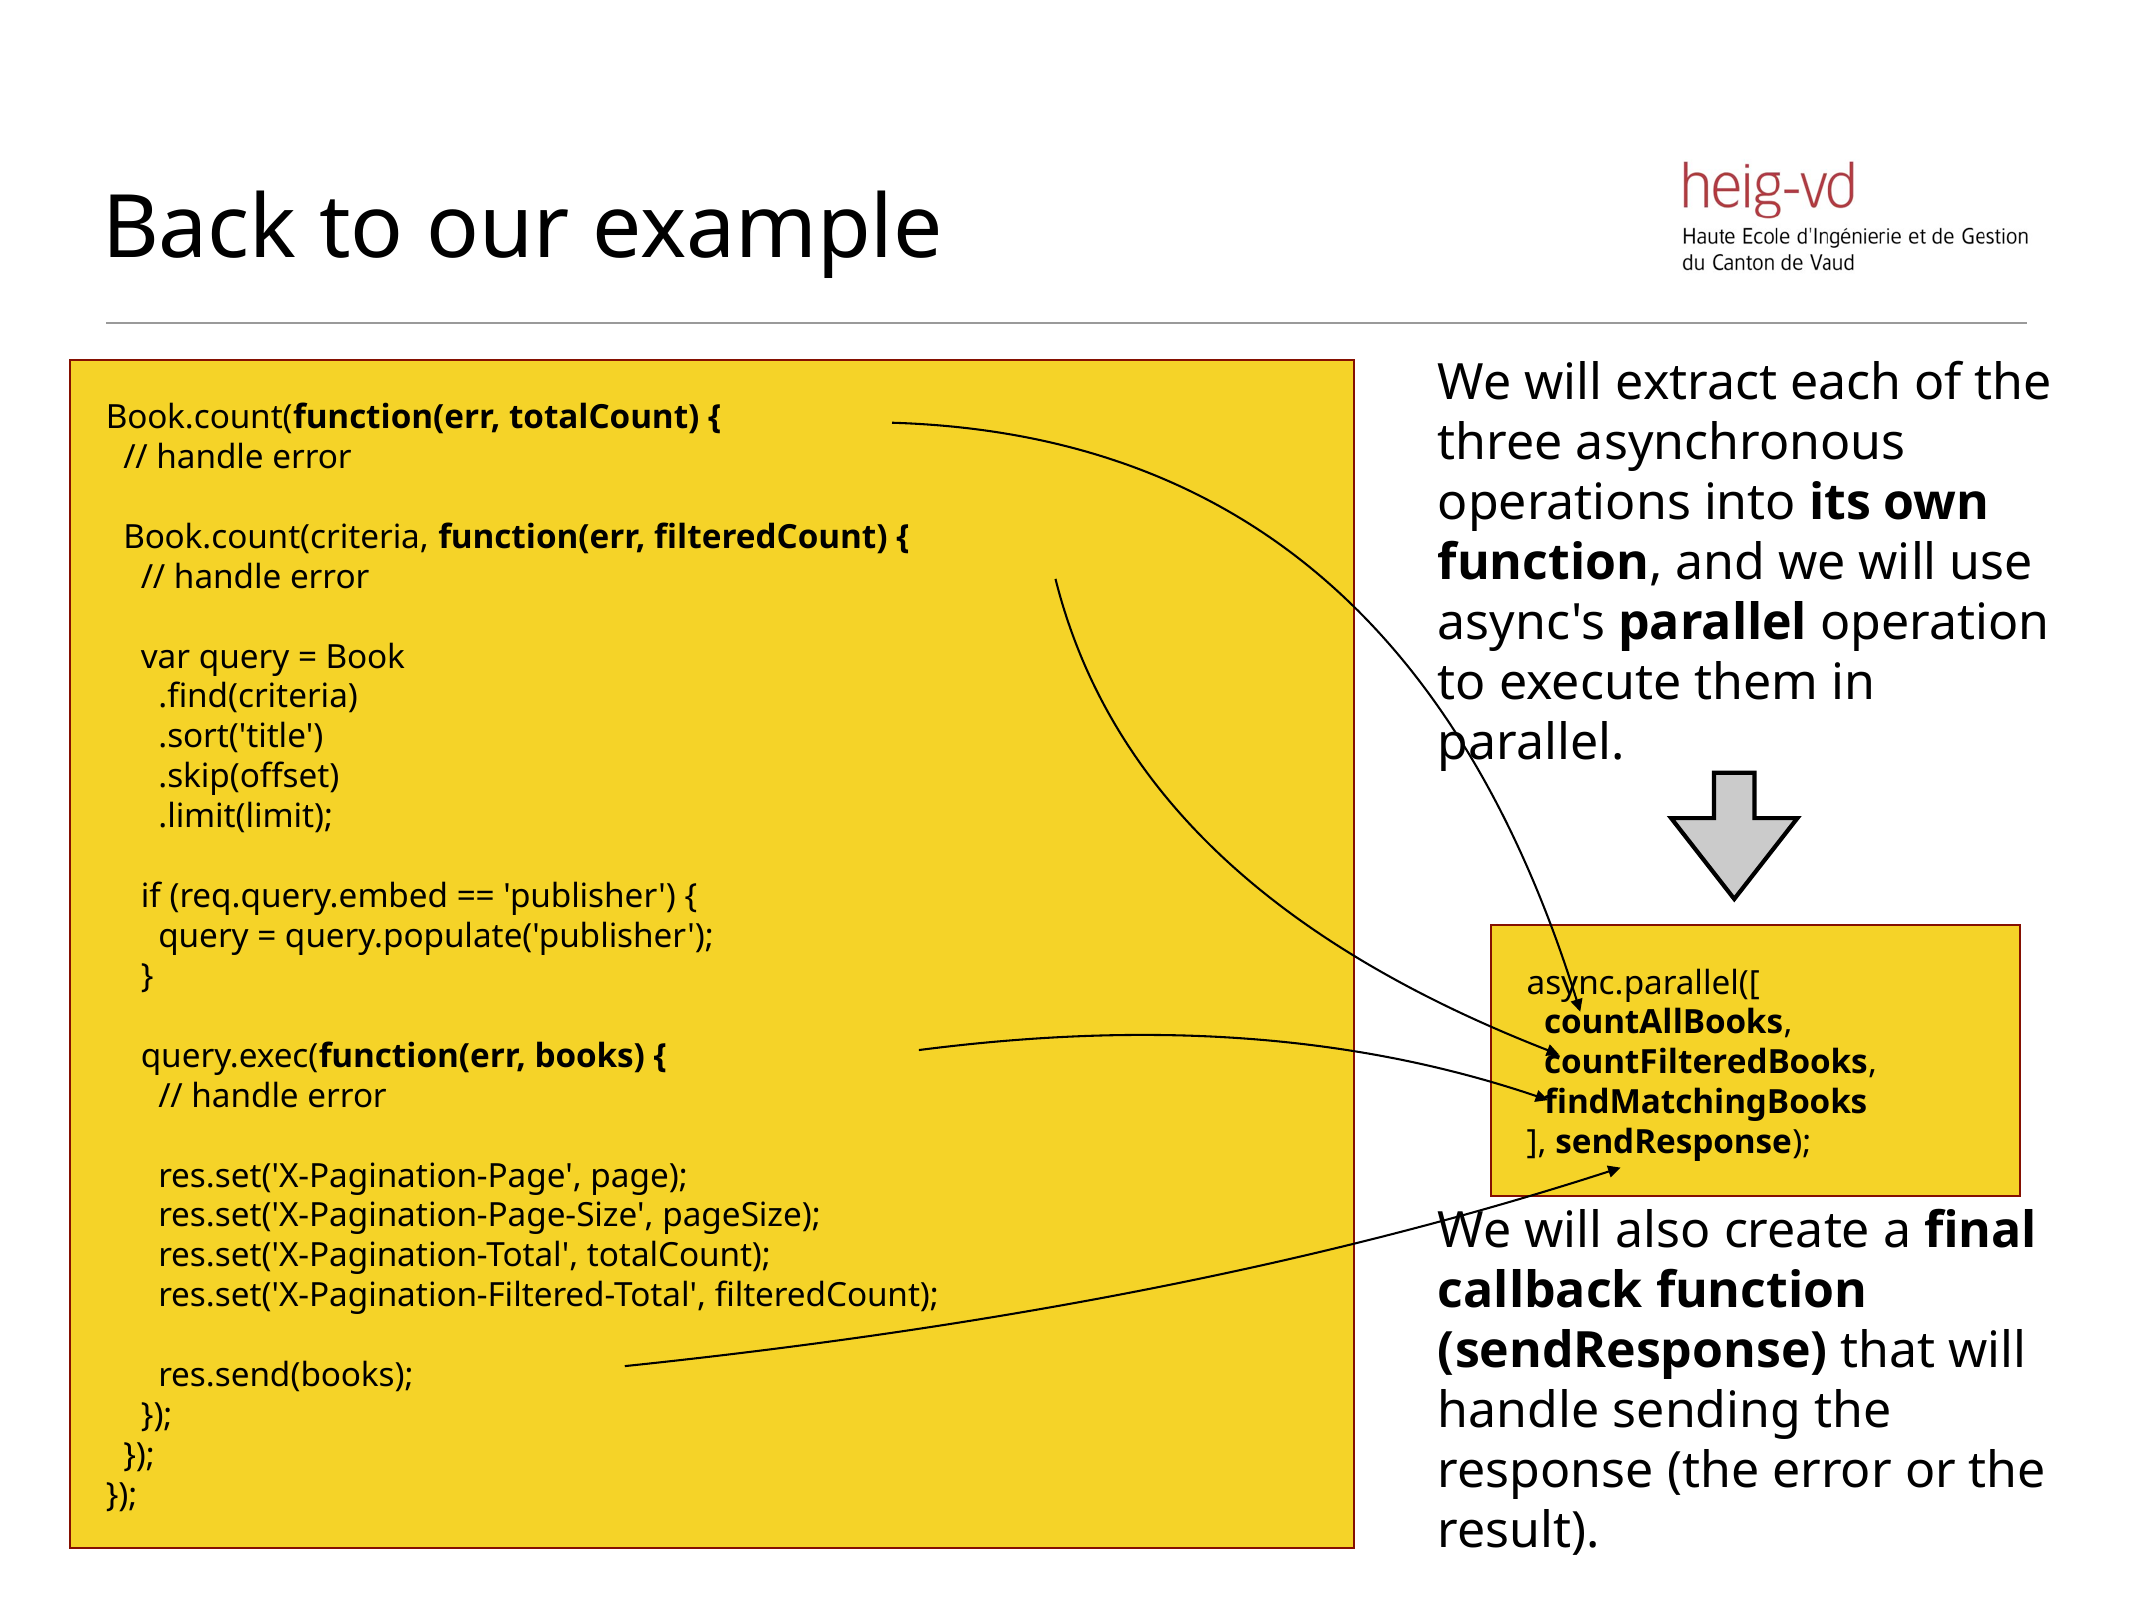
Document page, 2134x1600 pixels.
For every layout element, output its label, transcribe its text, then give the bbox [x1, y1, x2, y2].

text_box We will also create a final callback function (sendResponse) that will handle sending the response (the error or the result). [1429, 1189, 2082, 1567]
text_box async.parallel([ countAllBooks, countFilteredBooks, findMatchingBooks ], sendResponse); [1491, 925, 2020, 1189]
text_box [1671, 772, 1798, 899]
text_box We will extract each of the three asynchronous operations into its own function, and we will use async's parallel operation to execute them in parallel. [1429, 341, 2082, 779]
title Back to our example [93, 54, 2040, 284]
text_box Book.count(function(err, totalCount) { // handle error Book.count(criteria, function(err, filteredCount) { // handle error var query = Book .find(criteria) .sort('title') .skip(offset) .limit(limit); if (req.query.embed == 'publisher') { query = query.populate('publisher'); } query.exec(function(err, books) { // handle error res.set('X-Pagination-Page', page); res.set('X-Pagination-Page-Size', pageSize); res.set('X-Pagination-Total', totalCount); res.set('X-Pagination-Filtered-Total', filteredCount); res.send(books); }); }); }); [70, 359, 1355, 1549]
text_box We will extract each of the three asynchronous operations into its own function, and we will use async's parallel operation to execute them in parallel. [1429, 697, 1481, 779]
text_box We will also create a final callback function (sendResponse) that will handle sending the response (the error or the result). [1429, 1189, 1546, 1223]
